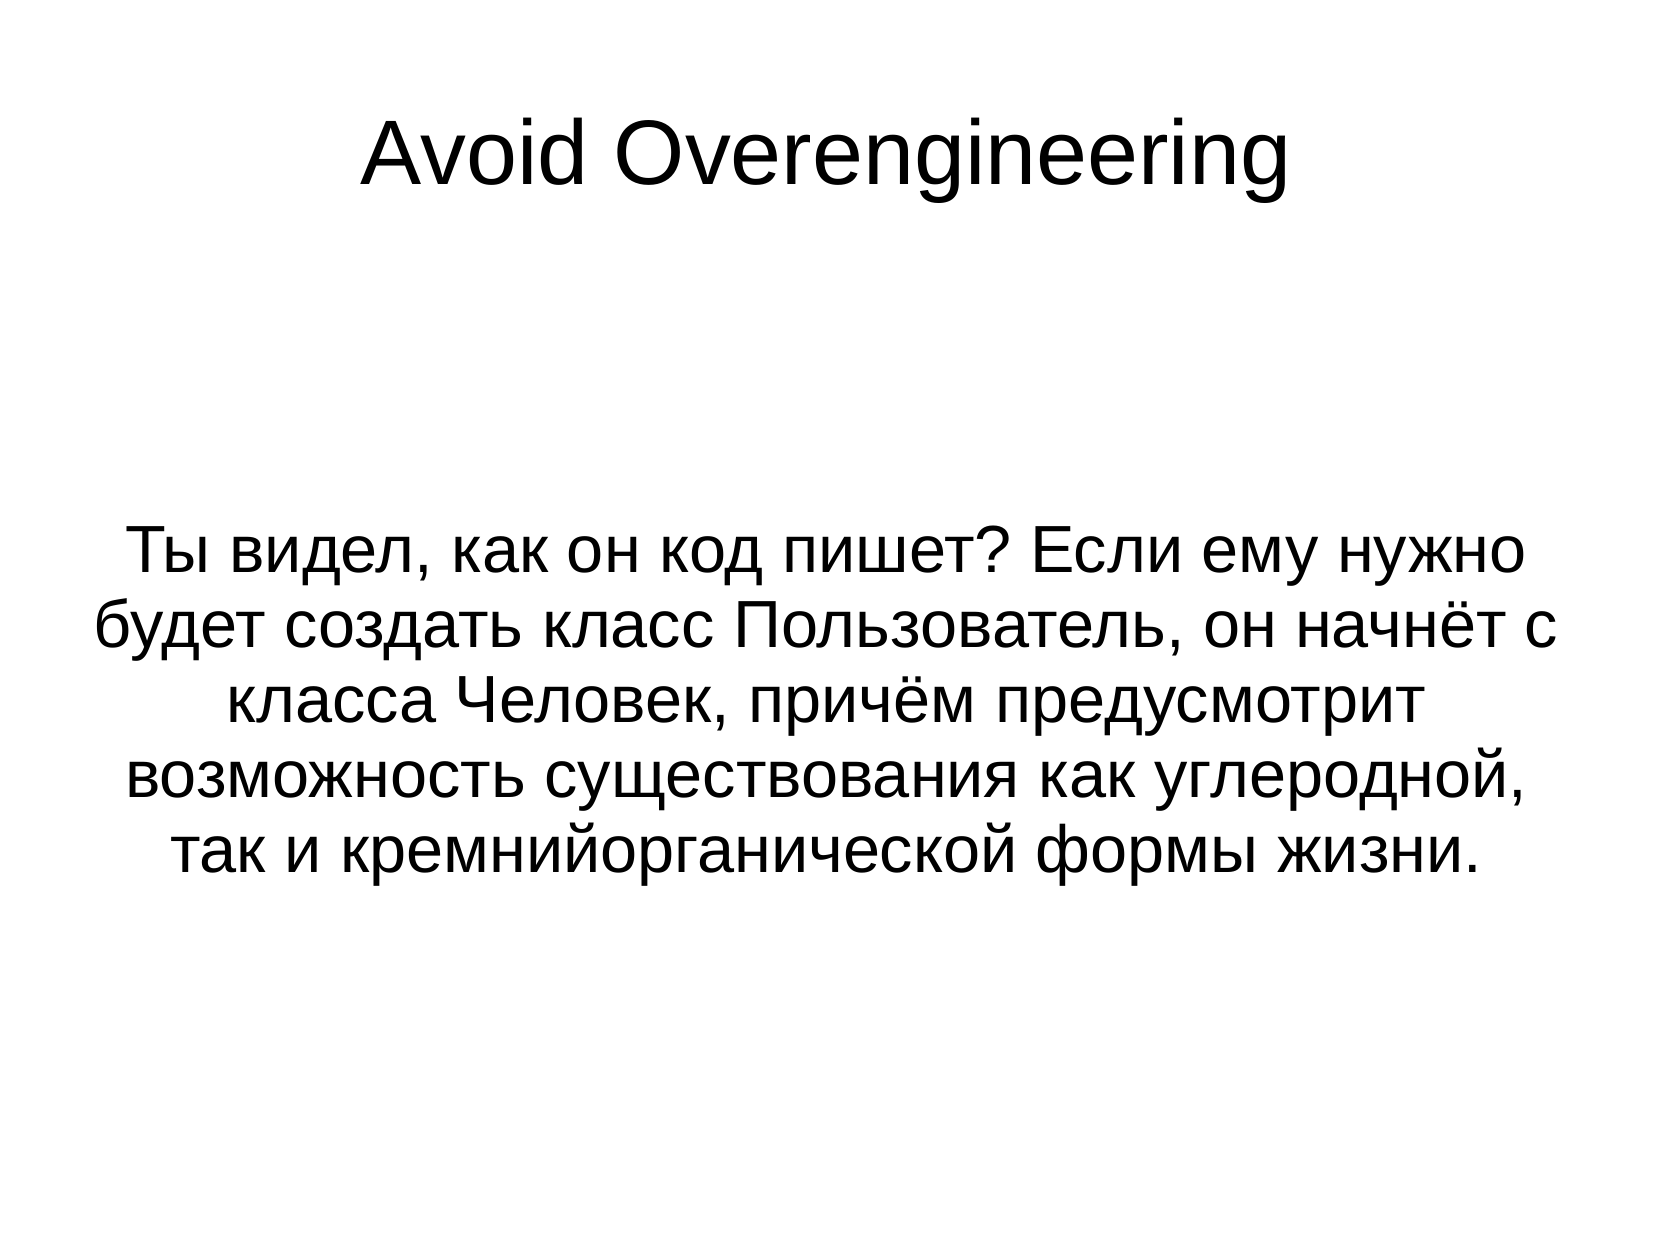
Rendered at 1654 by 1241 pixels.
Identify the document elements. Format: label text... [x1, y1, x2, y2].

title Avoid Overengineering [82, 49, 1571, 257]
subtitle Ты видел, как он код пишет? Если ему нужно будет создать класс Пользователь, он начнёт с класса Человек, причём предусмотрит возможность существования как углеродной, так и кремнийорганической формы жизни. [82, 290, 1571, 1109]
